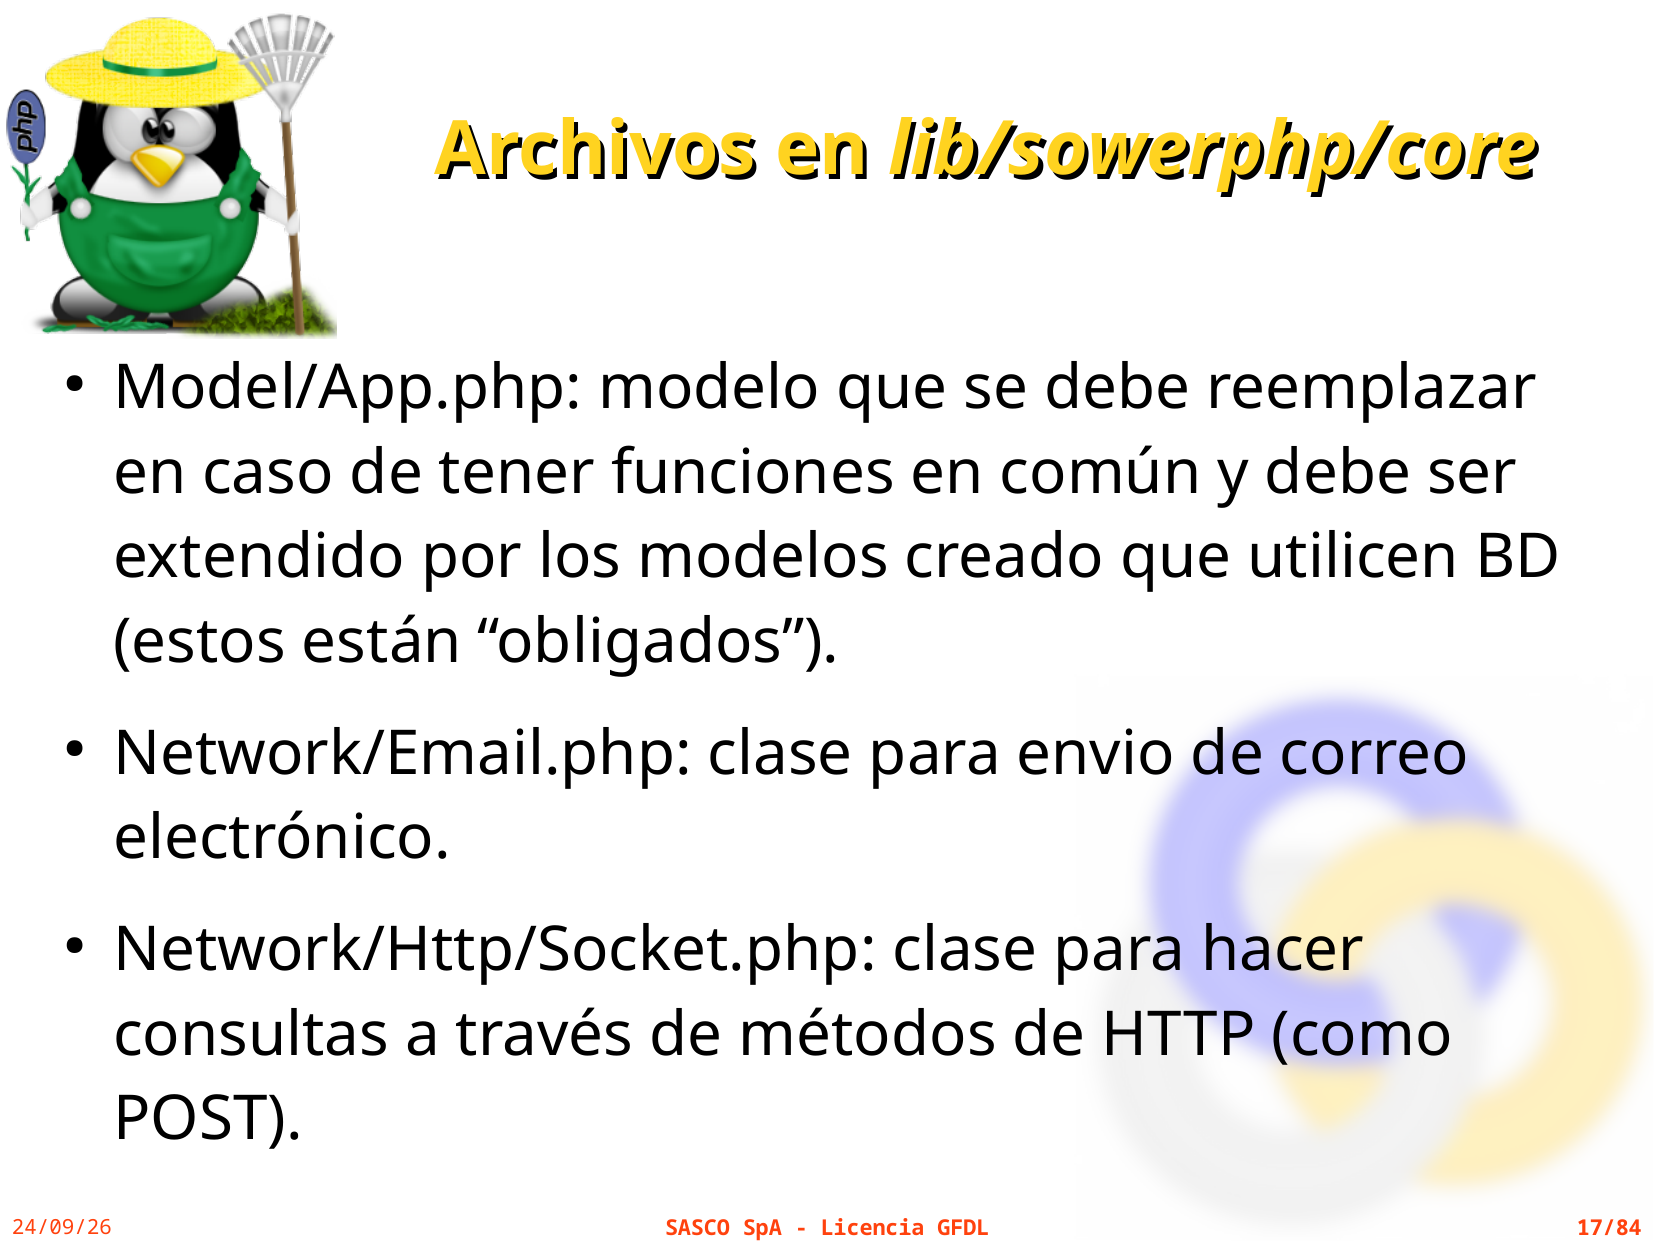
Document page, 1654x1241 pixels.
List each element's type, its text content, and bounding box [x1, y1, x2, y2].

list Model/App.php: modelo que se debe reemplazar en caso de tener funciones en común y debe ser extendido por los modelos creado que utilicen BD (estos están “obligados”). Network/Email.php: clase para envio de correo electrónico. Network/Http/Socket.php: clase para hacer consultas a través de métodos de HTTP (como POST). [47, 342, 1607, 1170]
picture [1074, 657, 1654, 1241]
title Archivos en lib/sowerphp/core [366, 35, 1607, 257]
picture [4, 5, 337, 339]
